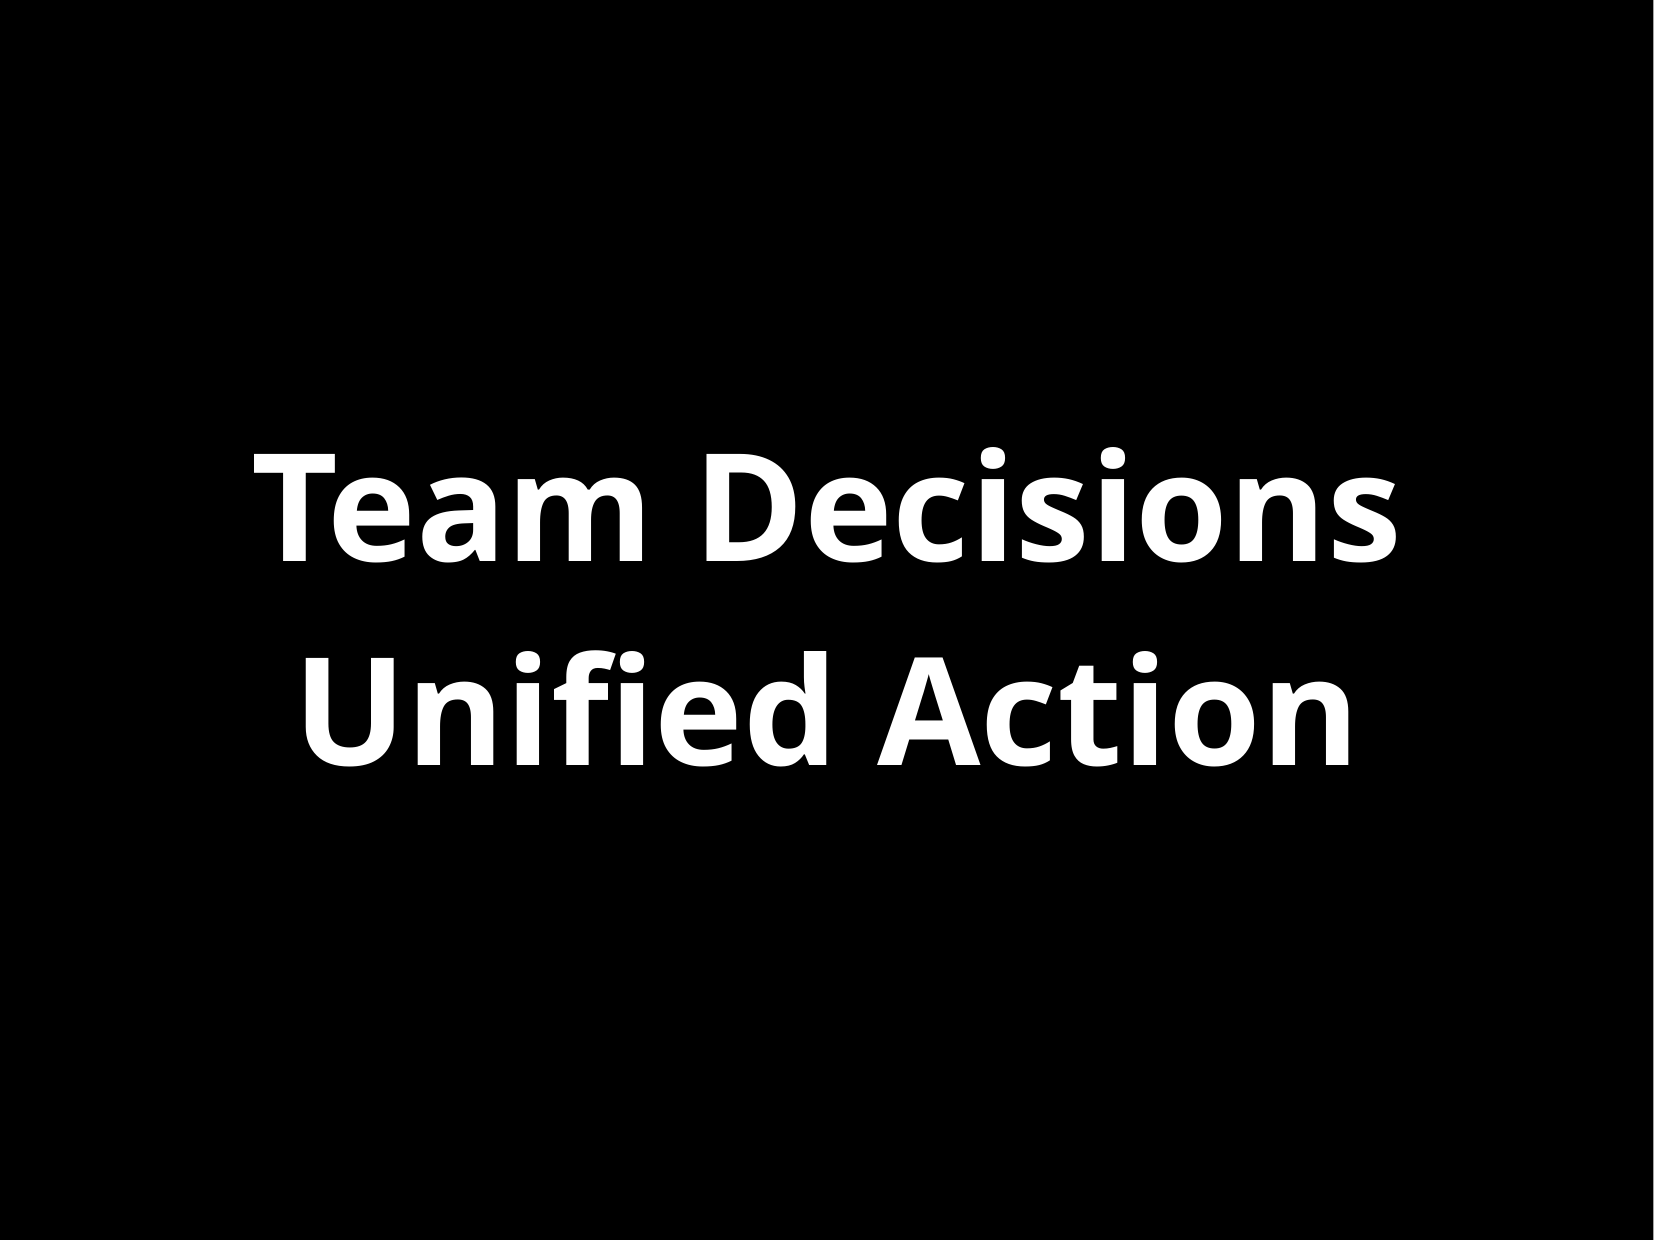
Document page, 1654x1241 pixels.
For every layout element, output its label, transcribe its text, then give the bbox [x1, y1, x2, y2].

title Team Decisions Unified Action [82, 66, 1571, 1145]
